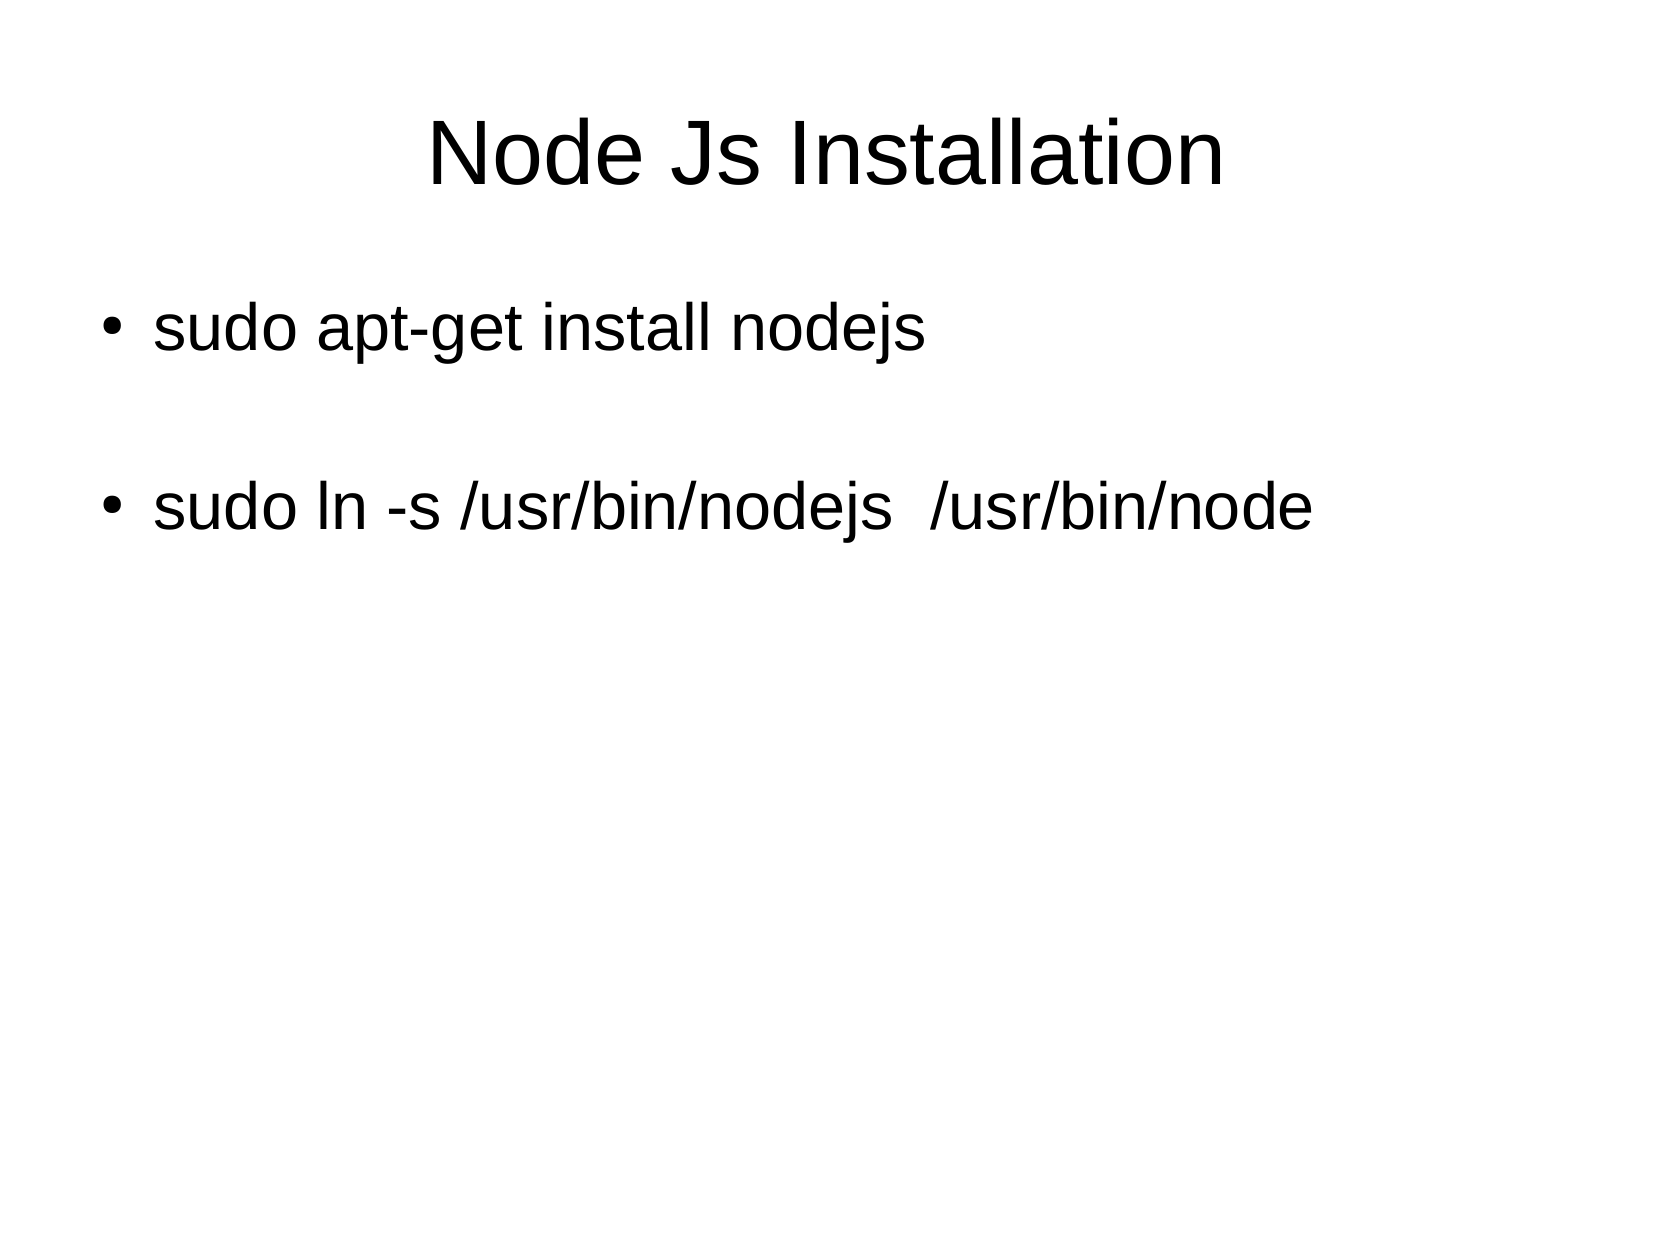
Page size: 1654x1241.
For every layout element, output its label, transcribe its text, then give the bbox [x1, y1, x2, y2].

list sudo apt-get install nodejs sudo ln -s /usr/bin/nodejs /usr/bin/node [82, 290, 1571, 1010]
title Node Js Installation [82, 49, 1571, 257]
